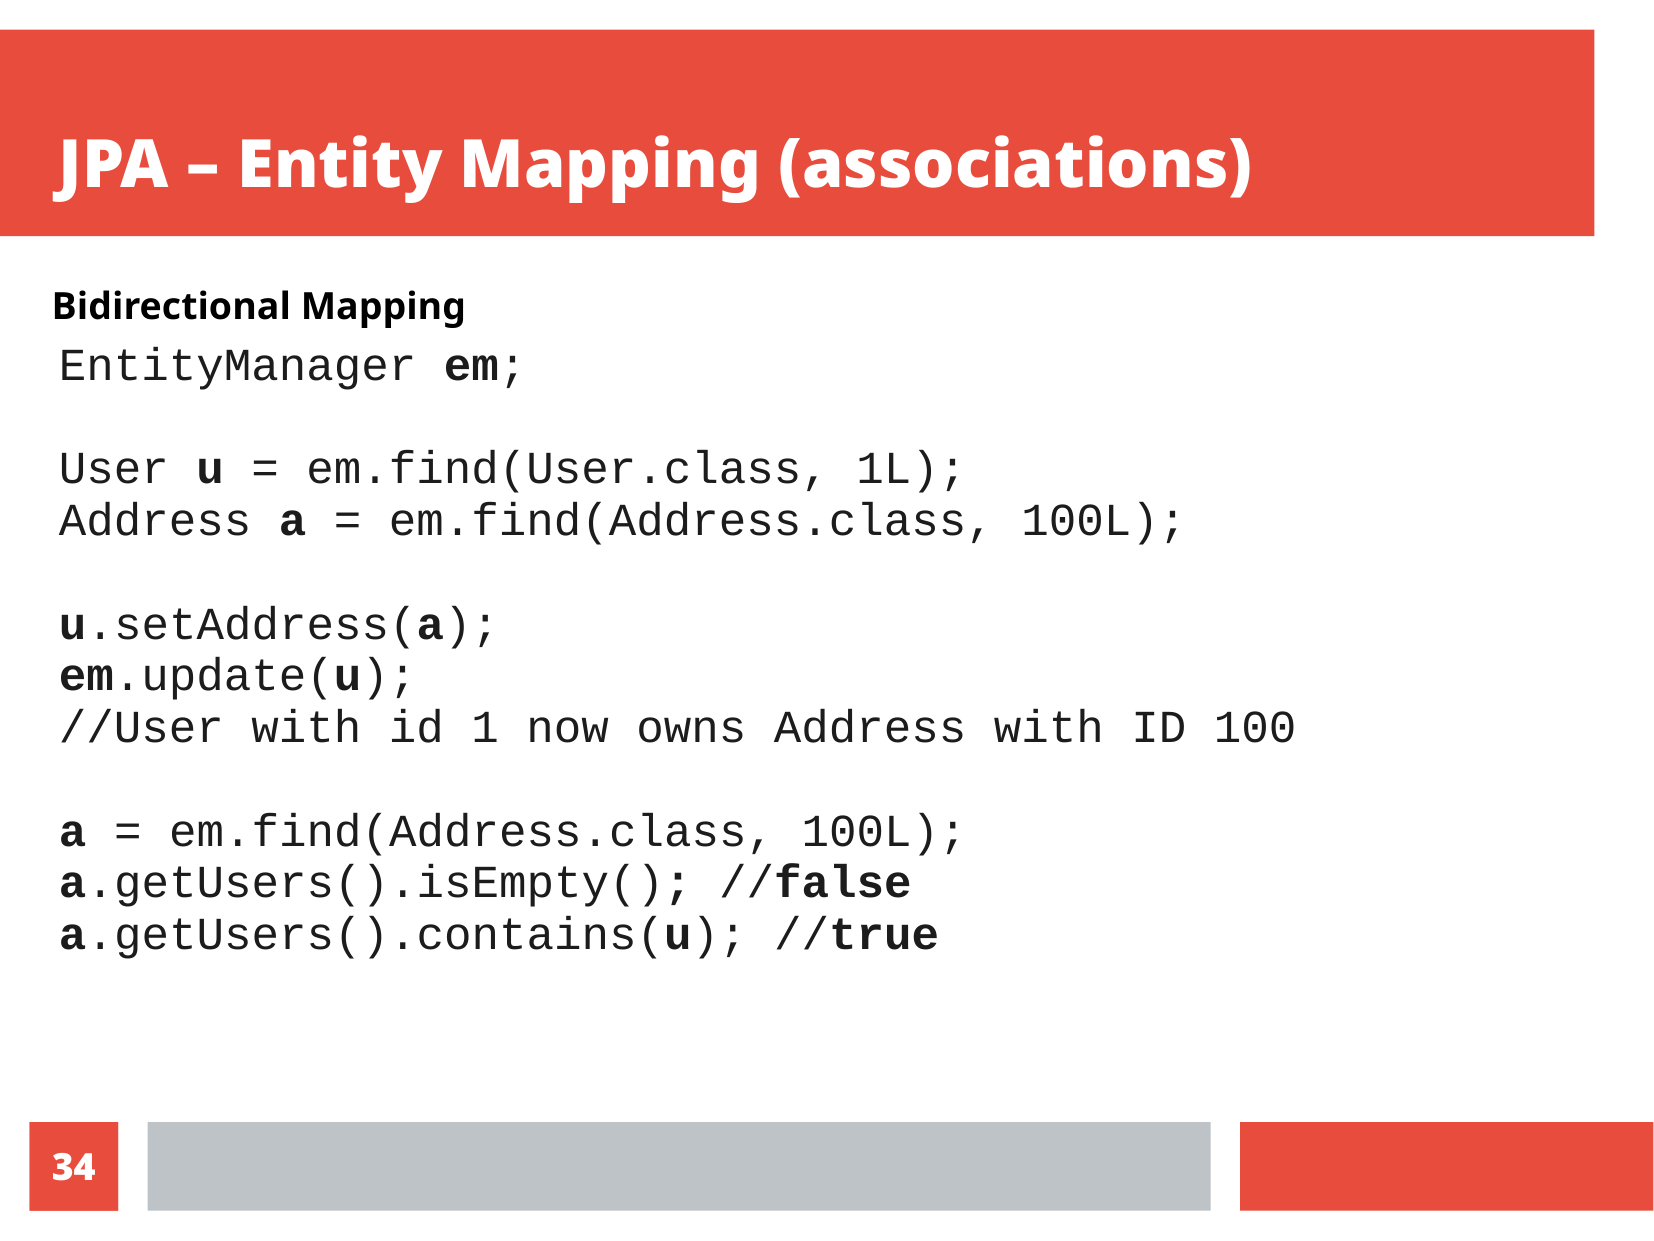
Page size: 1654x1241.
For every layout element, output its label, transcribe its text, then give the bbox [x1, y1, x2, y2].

title JPA – Entity Mapping (associations) [59, 59, 1595, 207]
text_box Bidirectional Mapping [36, 272, 1596, 331]
subtitle EntityManager em; User u = em.find(User.class, 1L); Address a = em.find(Address.class, 100L); u.setAddress(a); em.update(u); //User with id 1 now owns Address with ID 100 a = em.find(Address.class, 100L); a.getUsers().isEmpty(); //false a.getUsers().contains(u); //true [59, 342, 1607, 1016]
